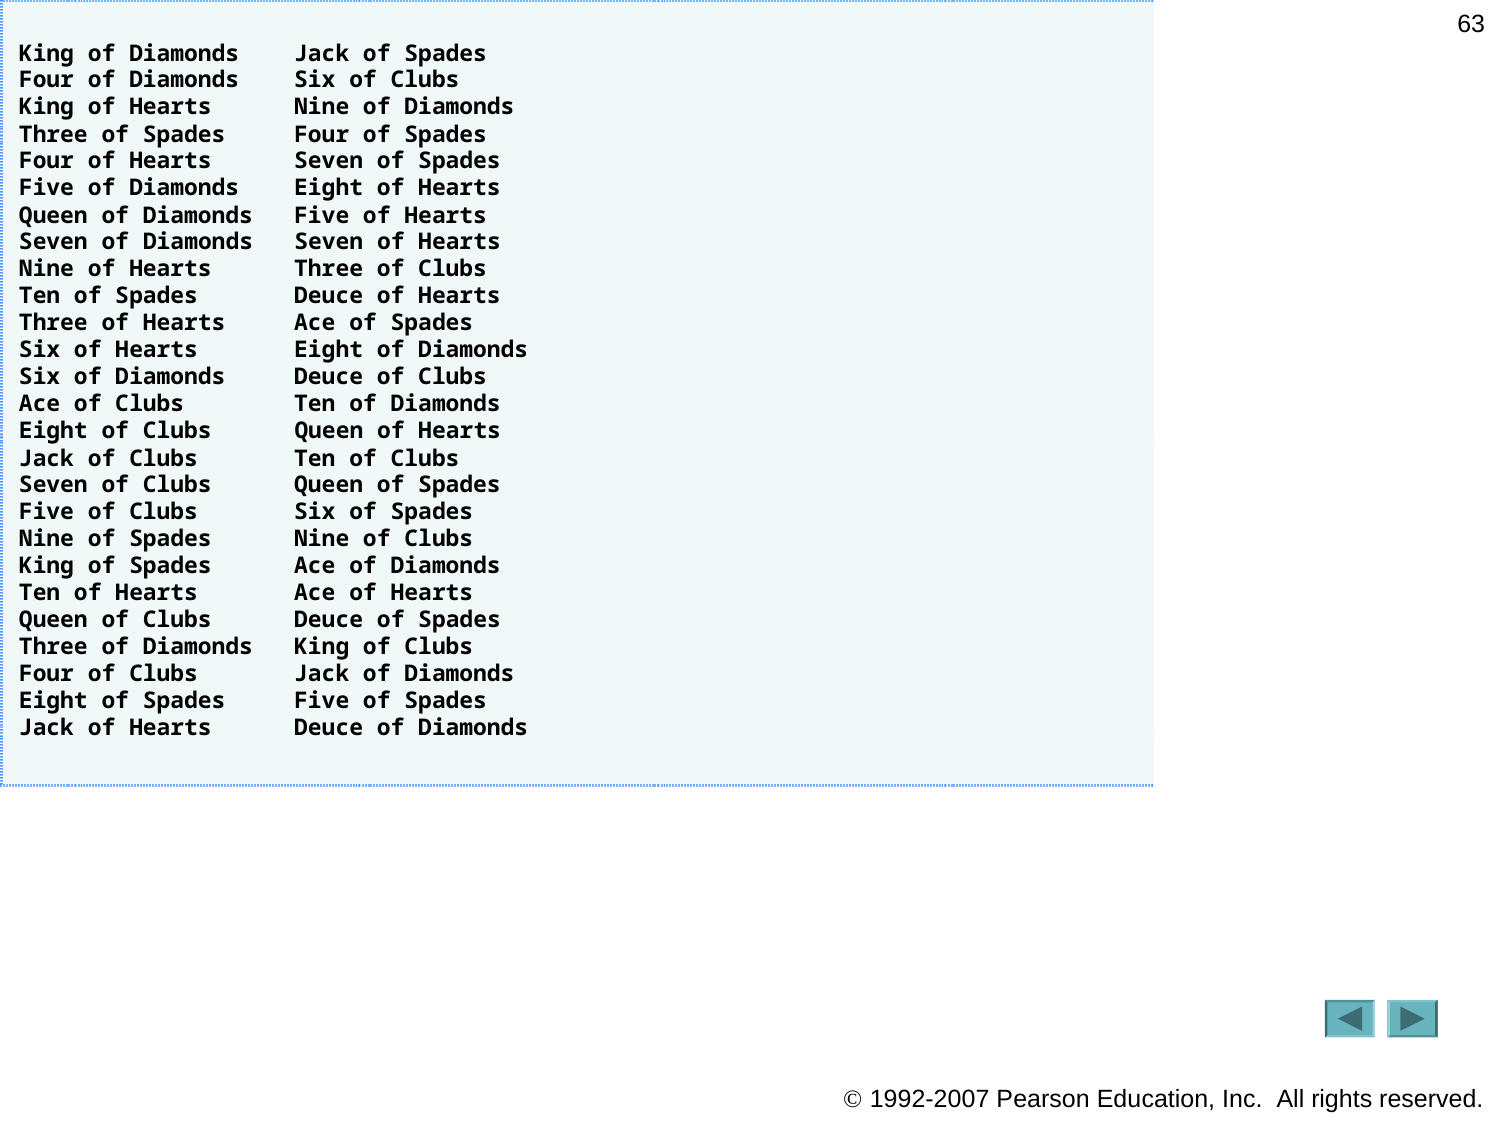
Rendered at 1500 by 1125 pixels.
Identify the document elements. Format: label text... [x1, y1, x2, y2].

text_box <number> [1154, 0, 1500, 79]
chart [0, 0, 1154, 820]
